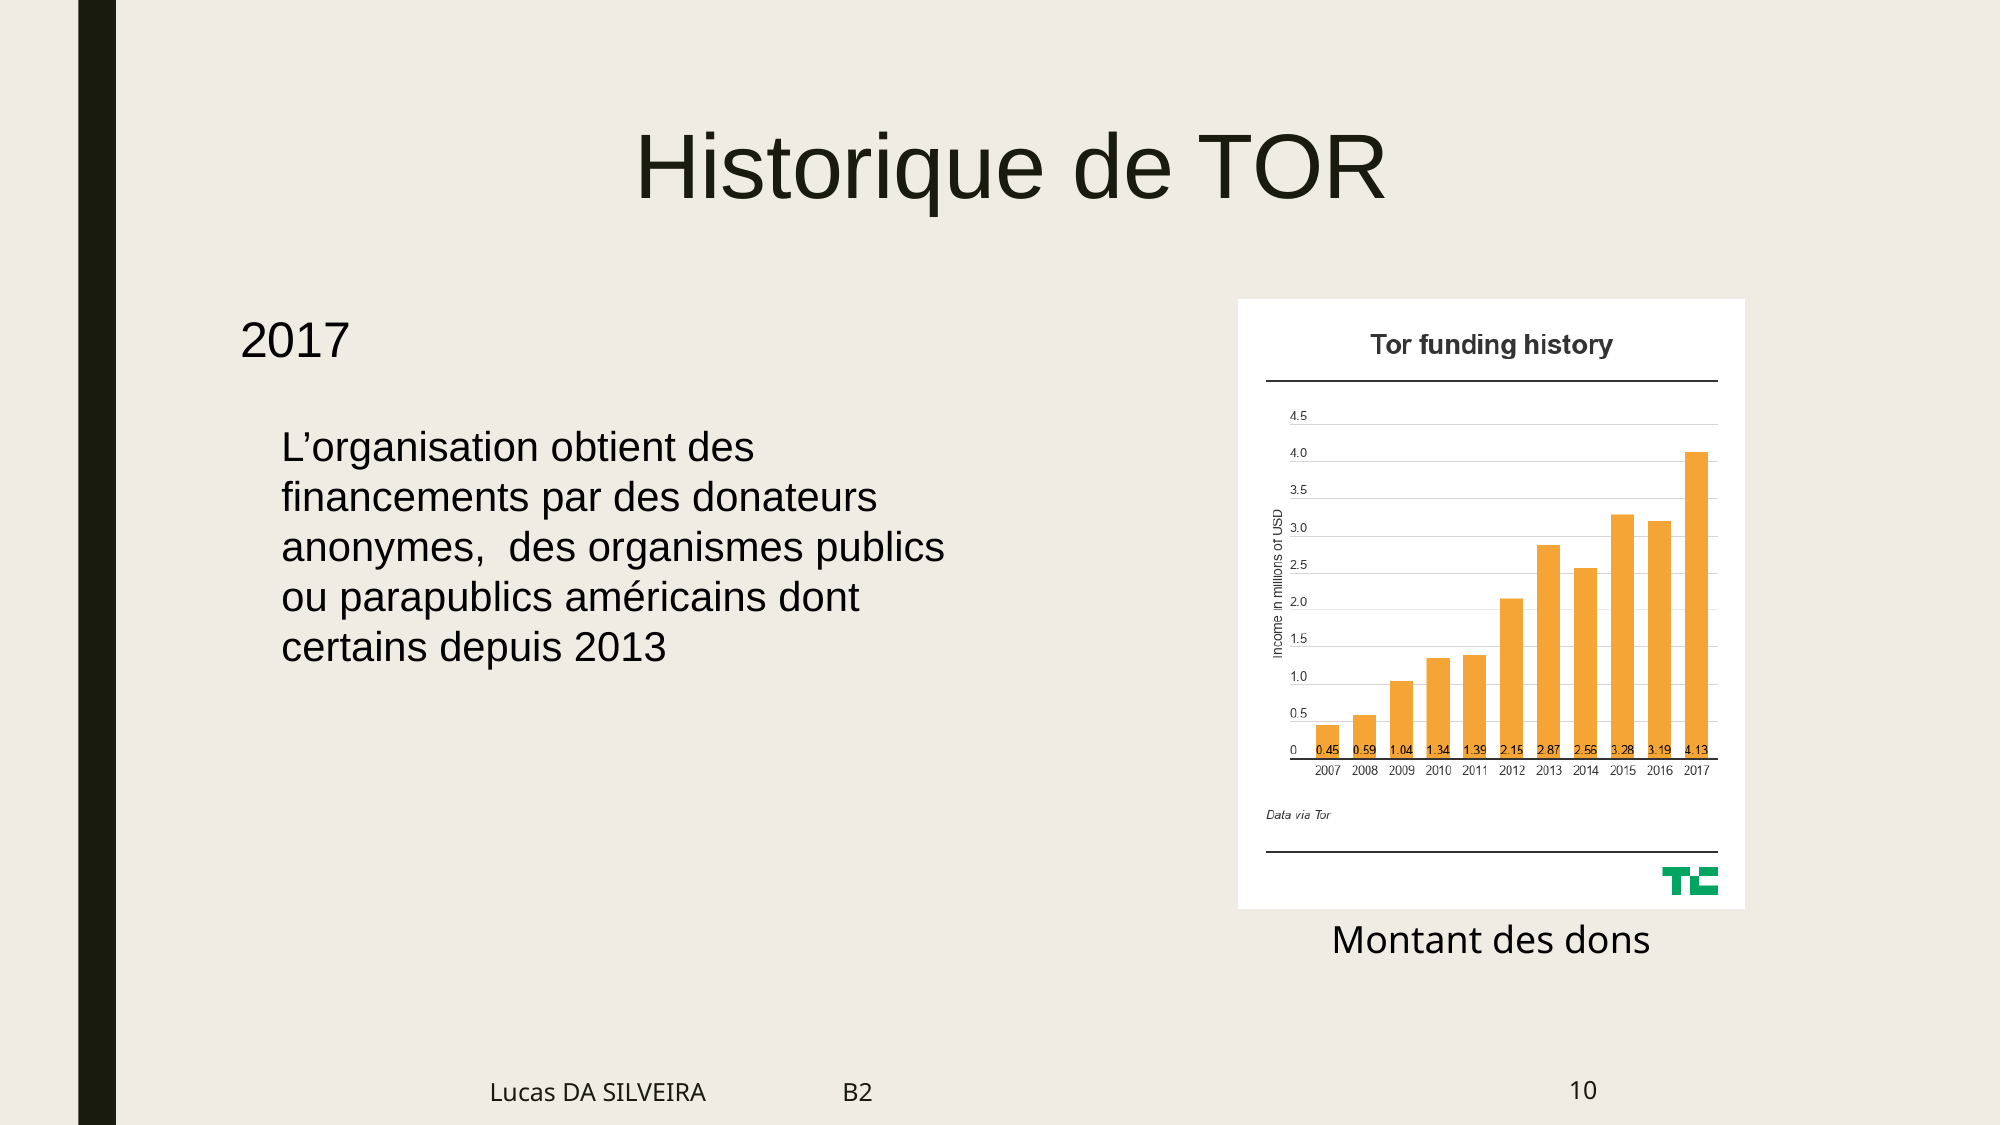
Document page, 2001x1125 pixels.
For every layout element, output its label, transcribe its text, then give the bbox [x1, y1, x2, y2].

title Historique de TOR [225, 112, 1801, 357]
picture [1238, 299, 1745, 909]
text_box L’organisation obtient des financements par des donateurs anonymes, des organismes publics ou parapublics américains dont certains depuis 2013 [266, 412, 984, 680]
text_box [1553, 1058, 1816, 1125]
text_box 2017 [225, 299, 900, 376]
text_box Montant des dons [1187, 908, 1796, 969]
text_box Lucas DA SILVEIRA B2 [474, 1058, 1506, 1125]
